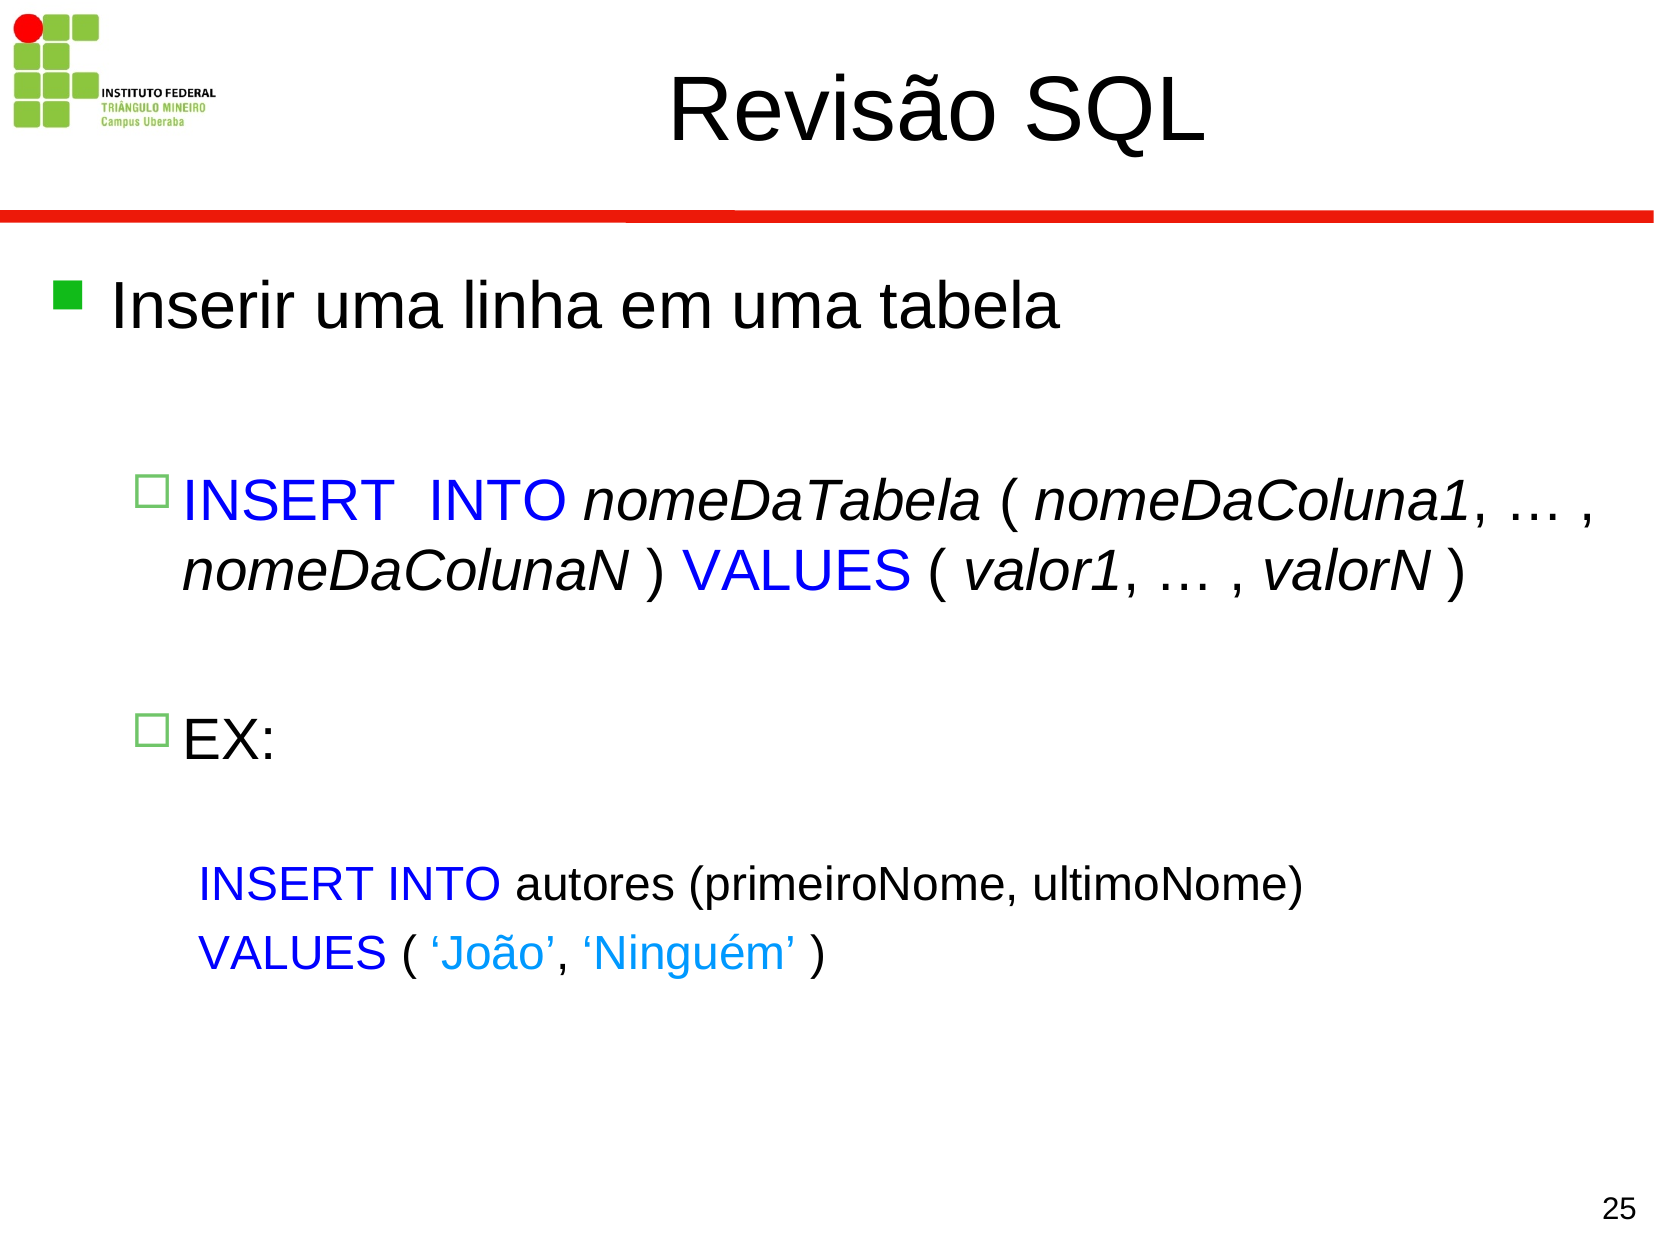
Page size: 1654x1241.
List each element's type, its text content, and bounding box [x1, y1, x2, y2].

picture [0, 2, 228, 139]
text_box <número> [1185, 1179, 1654, 1220]
text_box Revisão SQL [253, 0, 1622, 207]
text_box Inserir uma linha em uma tabela INSERT INTO nomeDaTabela ( nomeDaColuna1, … , nomeDaColunaN ) VALUES ( valor1, … , valorN ) EX: INSERT INTO autores (primeiroNome, ultimoNome) VALUES ( ‘João’, ‘Ninguém’ ) [32, 253, 1622, 1205]
